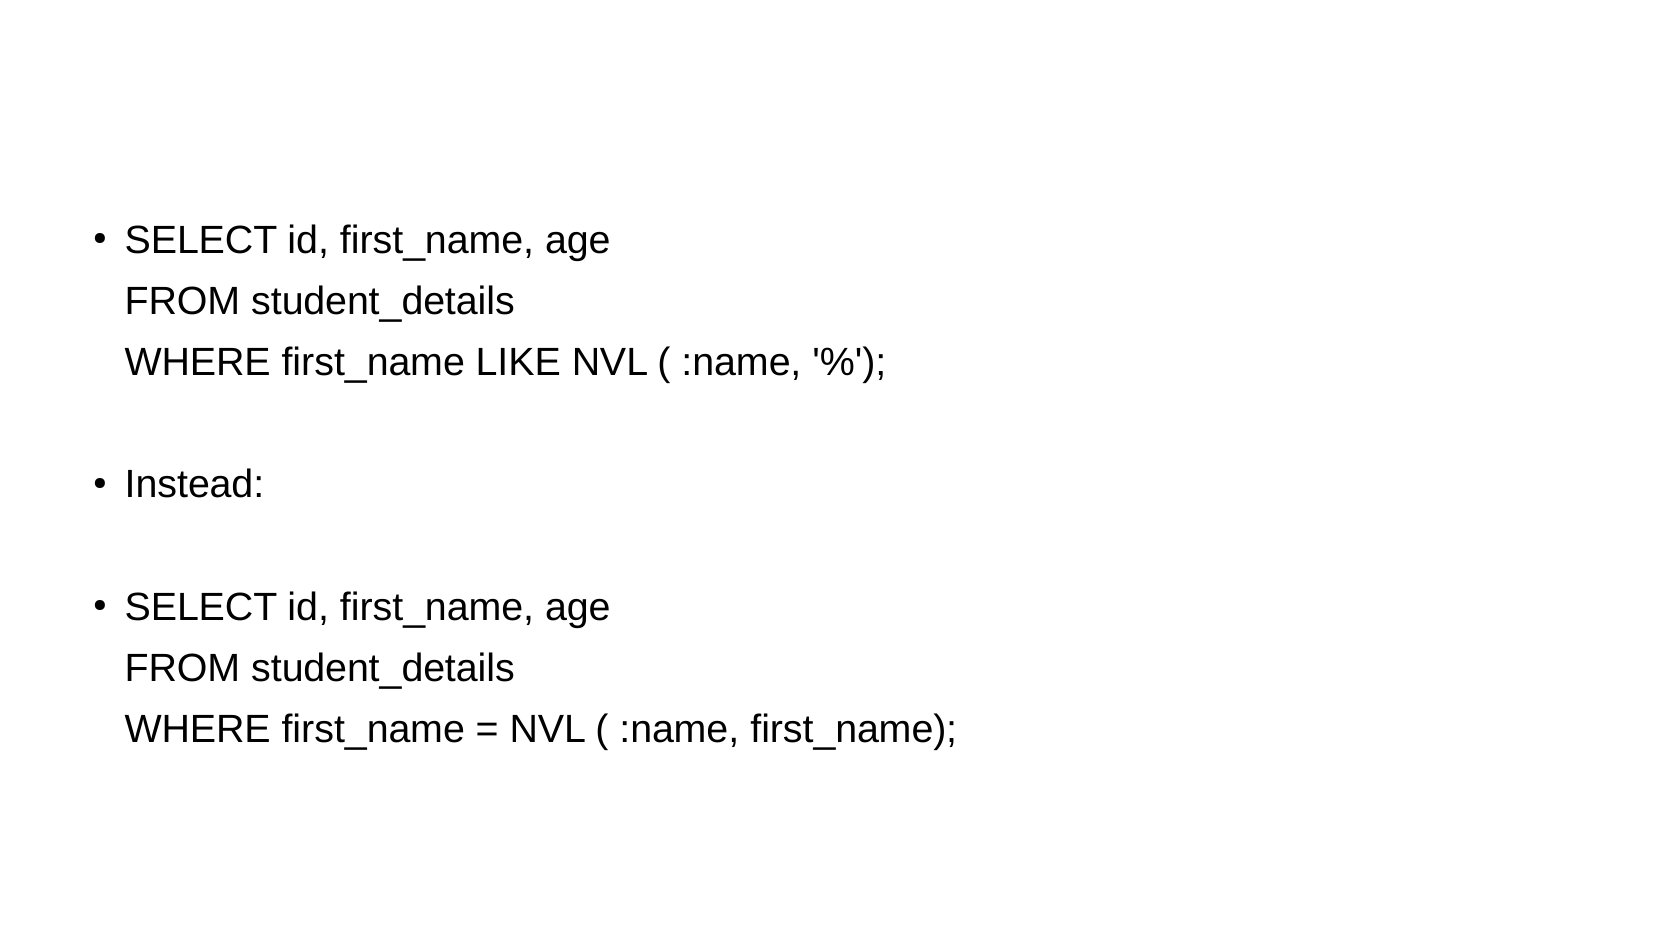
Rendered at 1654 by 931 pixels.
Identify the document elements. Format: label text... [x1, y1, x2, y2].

list SELECT id, first_name, age FROM student_details WHERE first_name LIKE NVL ( :name, '%'); Instead: SELECT id, first_name, age FROM student_details WHERE first_name = NVL ( :name, first_name); [82, 217, 1571, 758]
